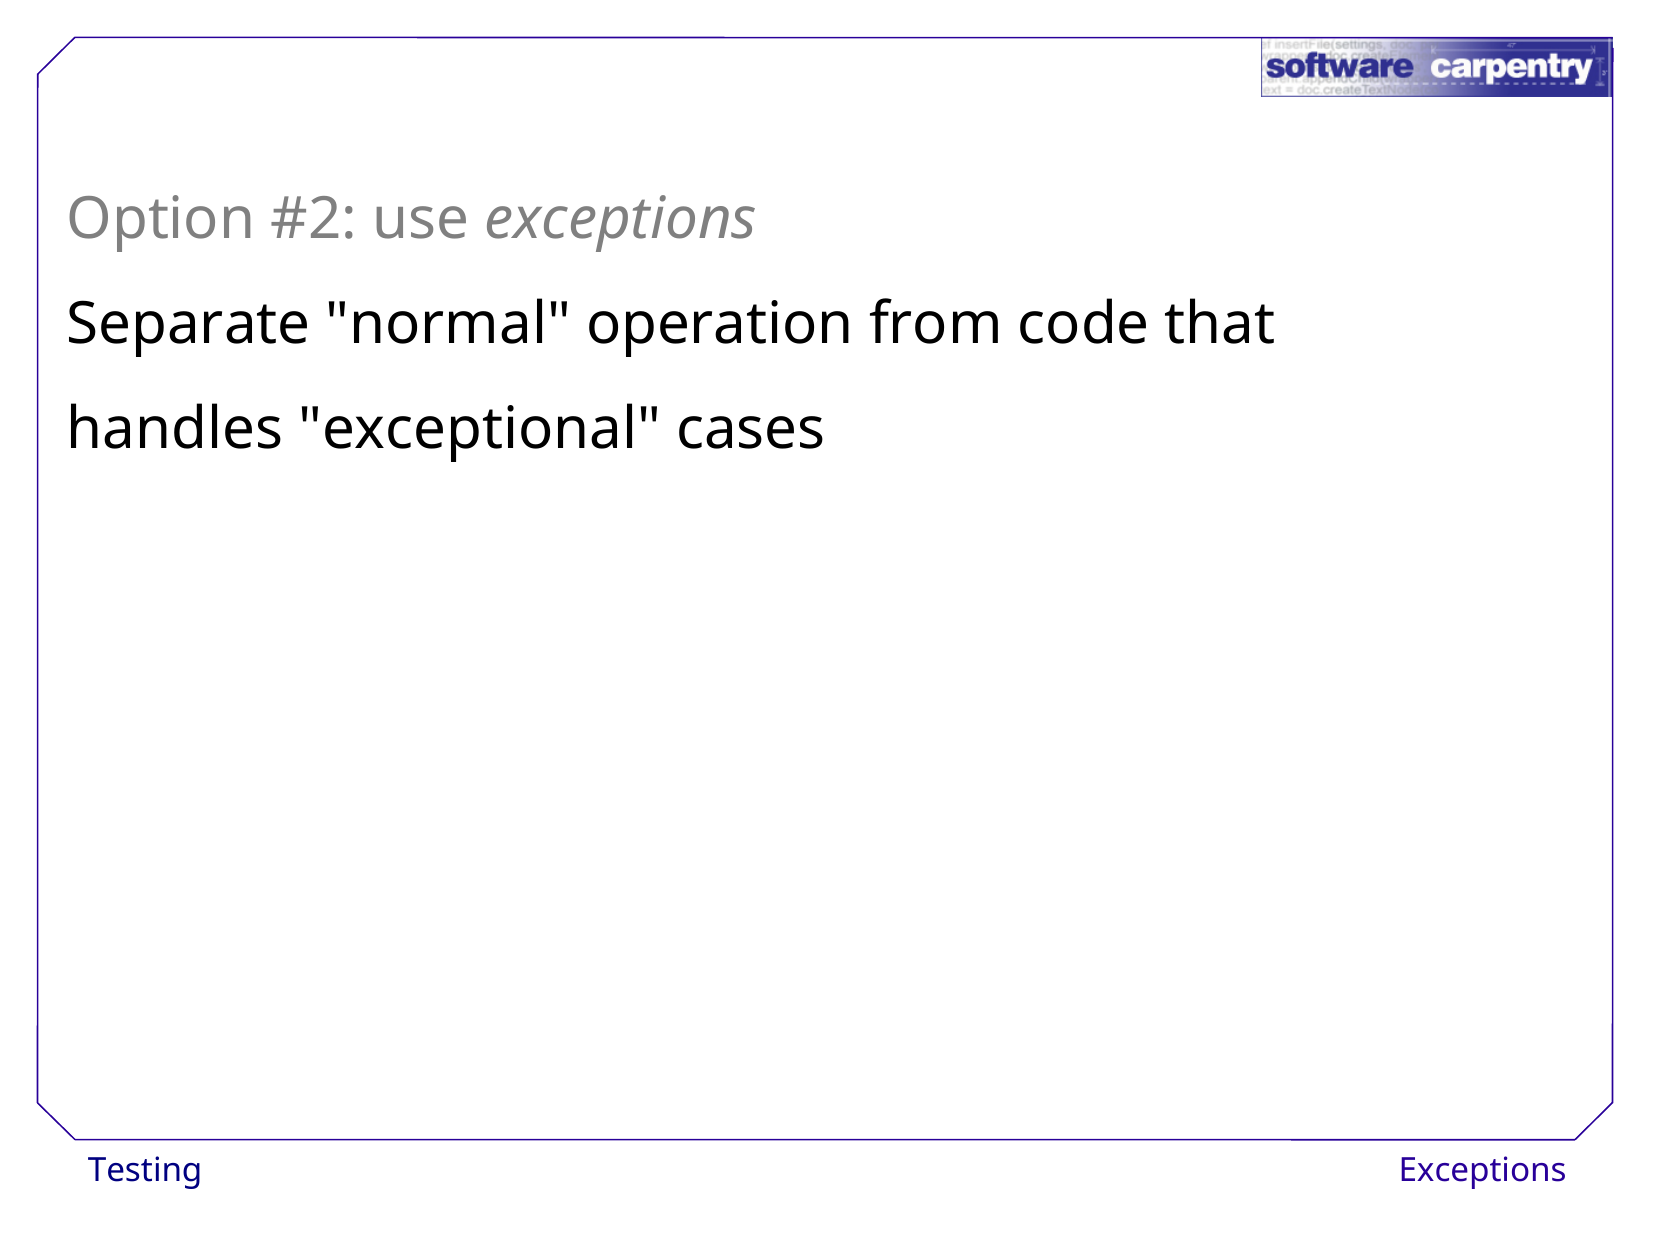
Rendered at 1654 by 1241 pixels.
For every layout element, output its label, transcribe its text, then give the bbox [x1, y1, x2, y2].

picture [1261, 39, 1613, 97]
text_box Option #2: use exceptions Separate "normal" operation from code that handles "exceptional" cases [52, 138, 1441, 469]
